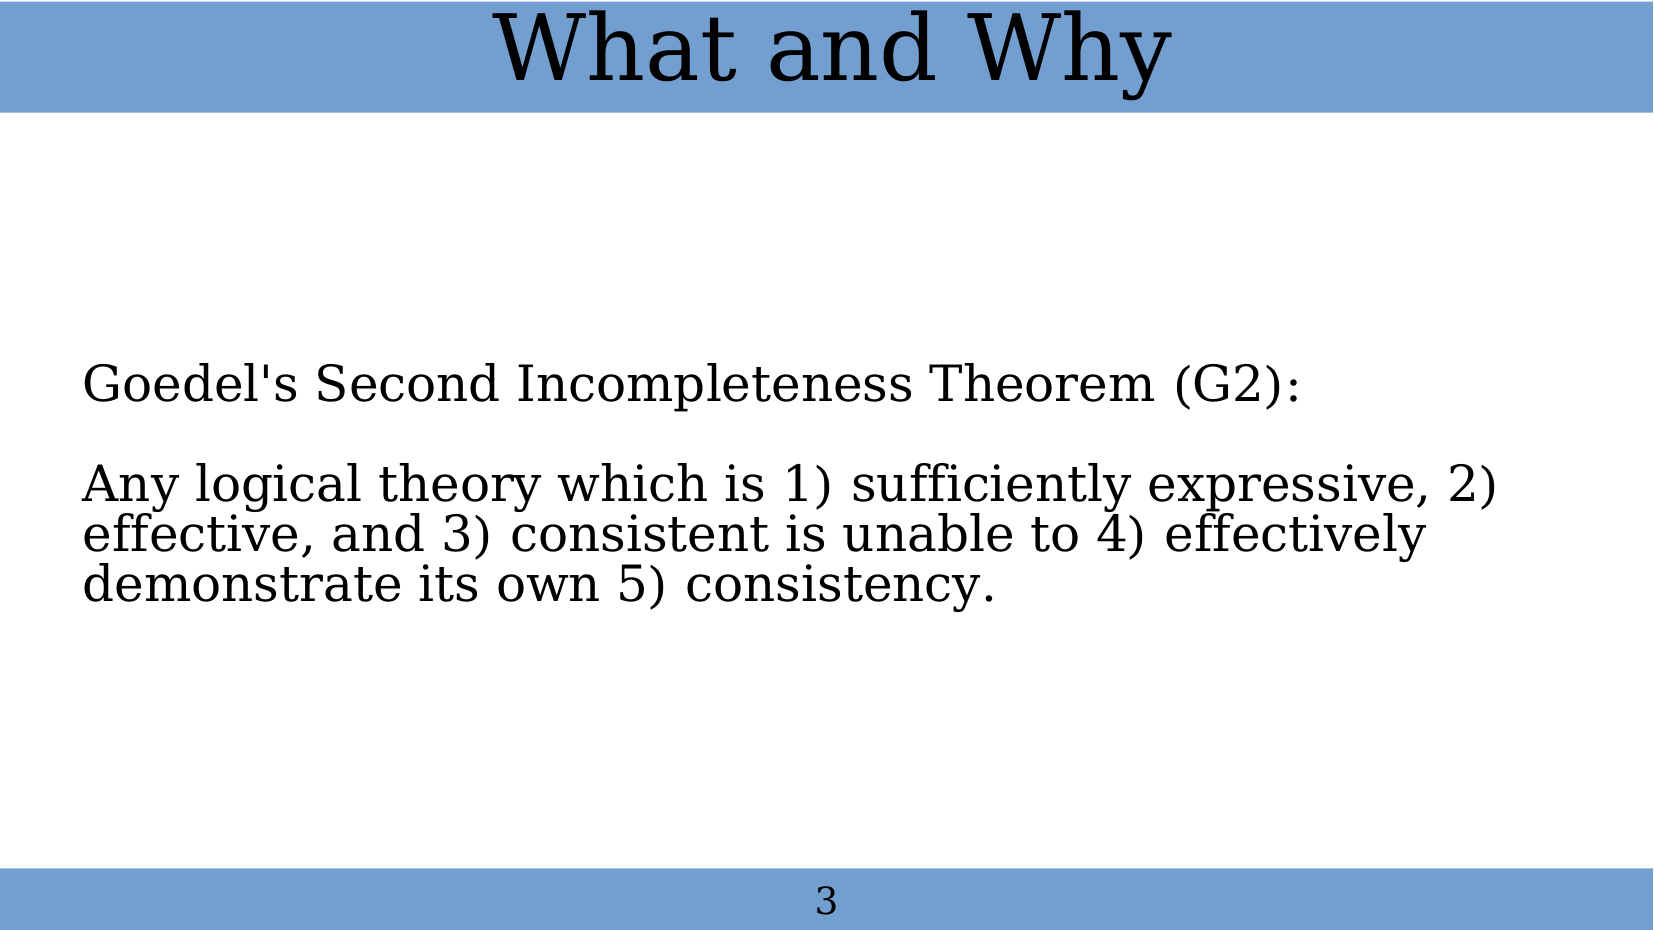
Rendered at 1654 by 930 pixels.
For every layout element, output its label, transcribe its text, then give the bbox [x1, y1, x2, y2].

subtitle Goedel's Second Incompleteness Theorem (G2): Any logical theory which is 1) sufficiently expressive, 2) effective, and 3) consistent is unable to 4) effectively demonstrate its own 5) consistency. [82, 212, 1571, 763]
text_box 3 [770, 877, 883, 930]
text_box [0, 868, 1653, 930]
title [0, 1, 1653, 113]
text_box What and Why [167, 0, 1498, 107]
